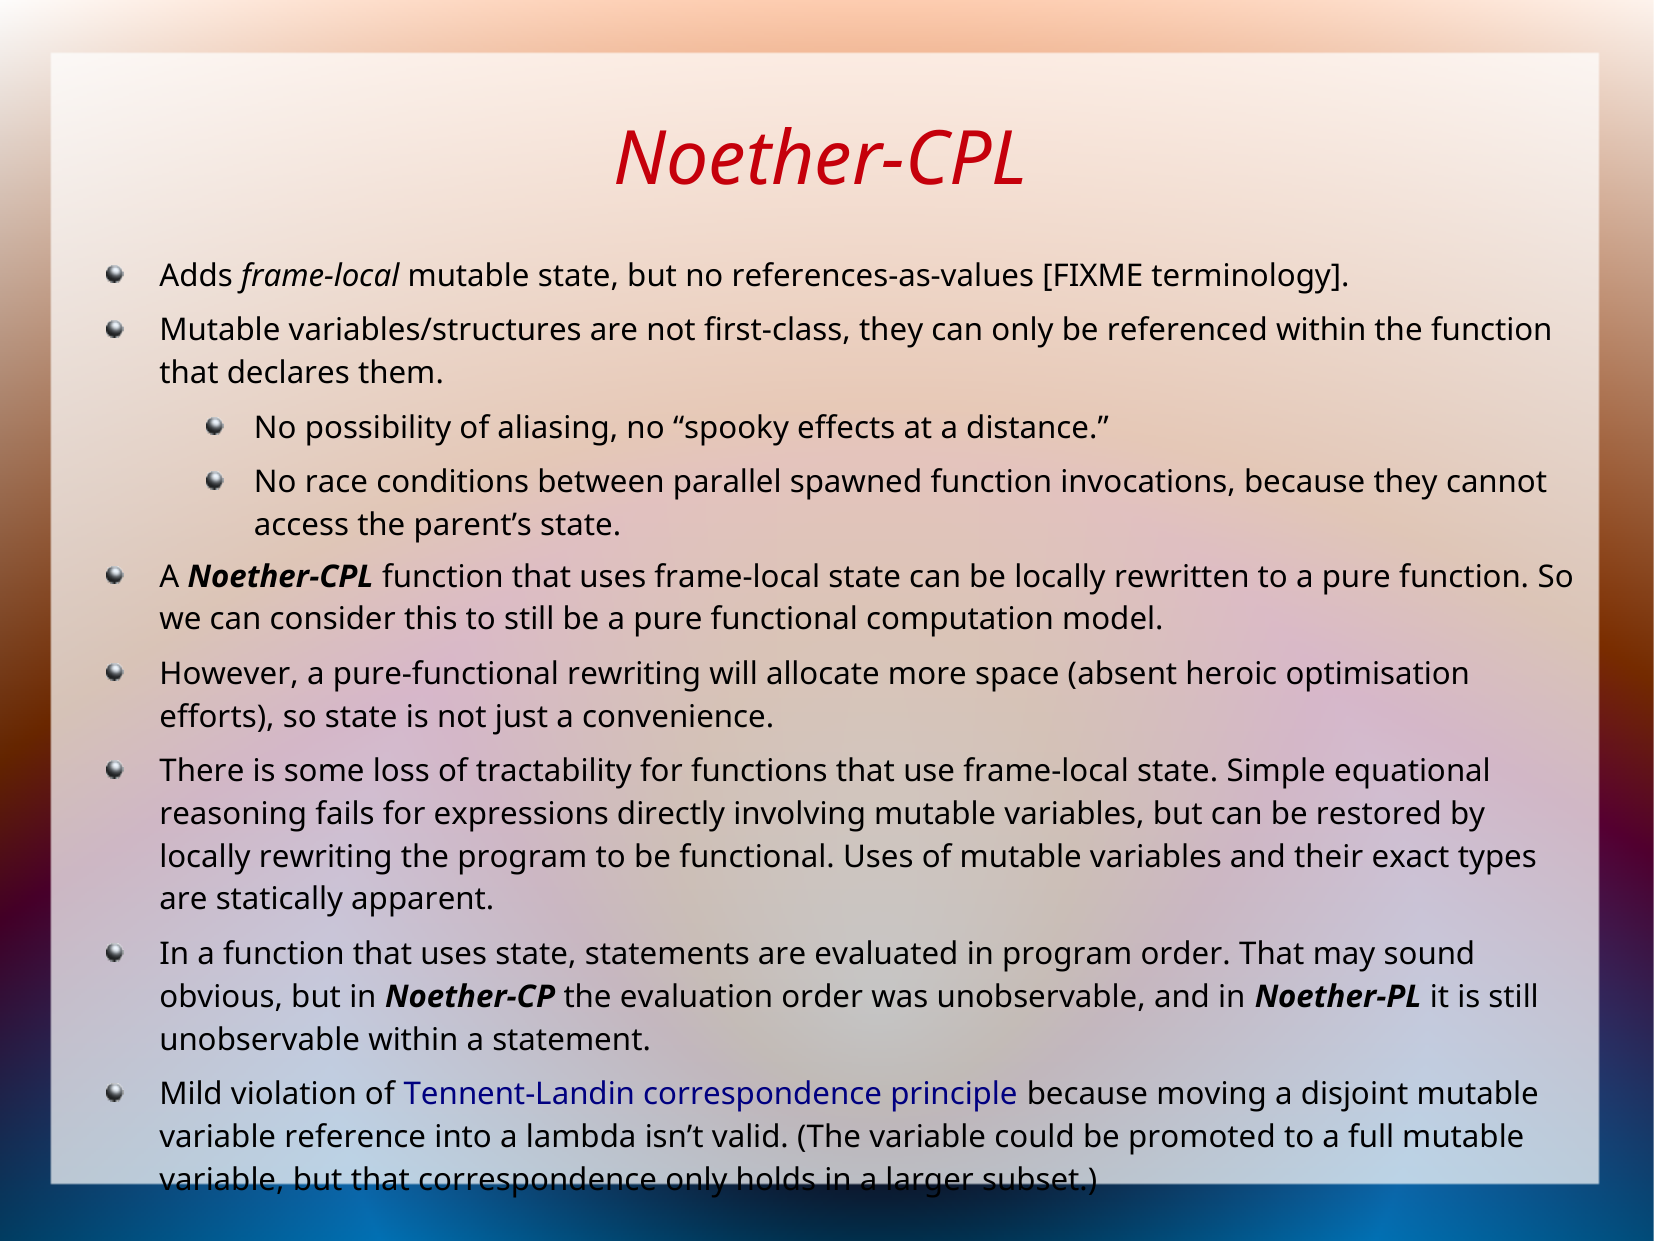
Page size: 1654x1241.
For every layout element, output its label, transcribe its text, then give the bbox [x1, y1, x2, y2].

title Noether-CPL [76, 59, 1565, 252]
picture [0, 0, 1654, 1241]
list Adds frame-local mutable state, but no references-as-values [FIXME terminology]. Mutable variables/structures are not first-class, they can only be referenced within the function that declares them. No possibility of aliasing, no “spooky effects at a distance.” No race conditions between parallel spawned function invocations, because they cannot access the parent’s state. A Noether-CPL function that uses frame-local state can be locally rewritten to a pure function. So we can consider this to still be a pure functional computation model. However, a pure-functional rewriting will allocate more space (absent heroic optimisation efforts), so state is not just a convenience. There is some loss of tractability for functions that use frame-local state. Simple equational reasoning fails for expressions directly involving mutable variables, but can be restored by locally rewriting the program to be functional. Uses of mutable variables and their exact types are statically apparent. In a function that uses state, statements are evaluated in program order. That may sound obvious, but in Noether-CP the evaluation order was unobservable, and in Noether-PL it is still unobservable within a statement. Mild violation of Tennent-Landin correspondence principle because moving a disjoint mutable variable reference into a lambda isn’t valid. (The variable could be promoted to a full mutable variable, but that correspondence only holds in a larger subset.) [88, 252, 1577, 1066]
